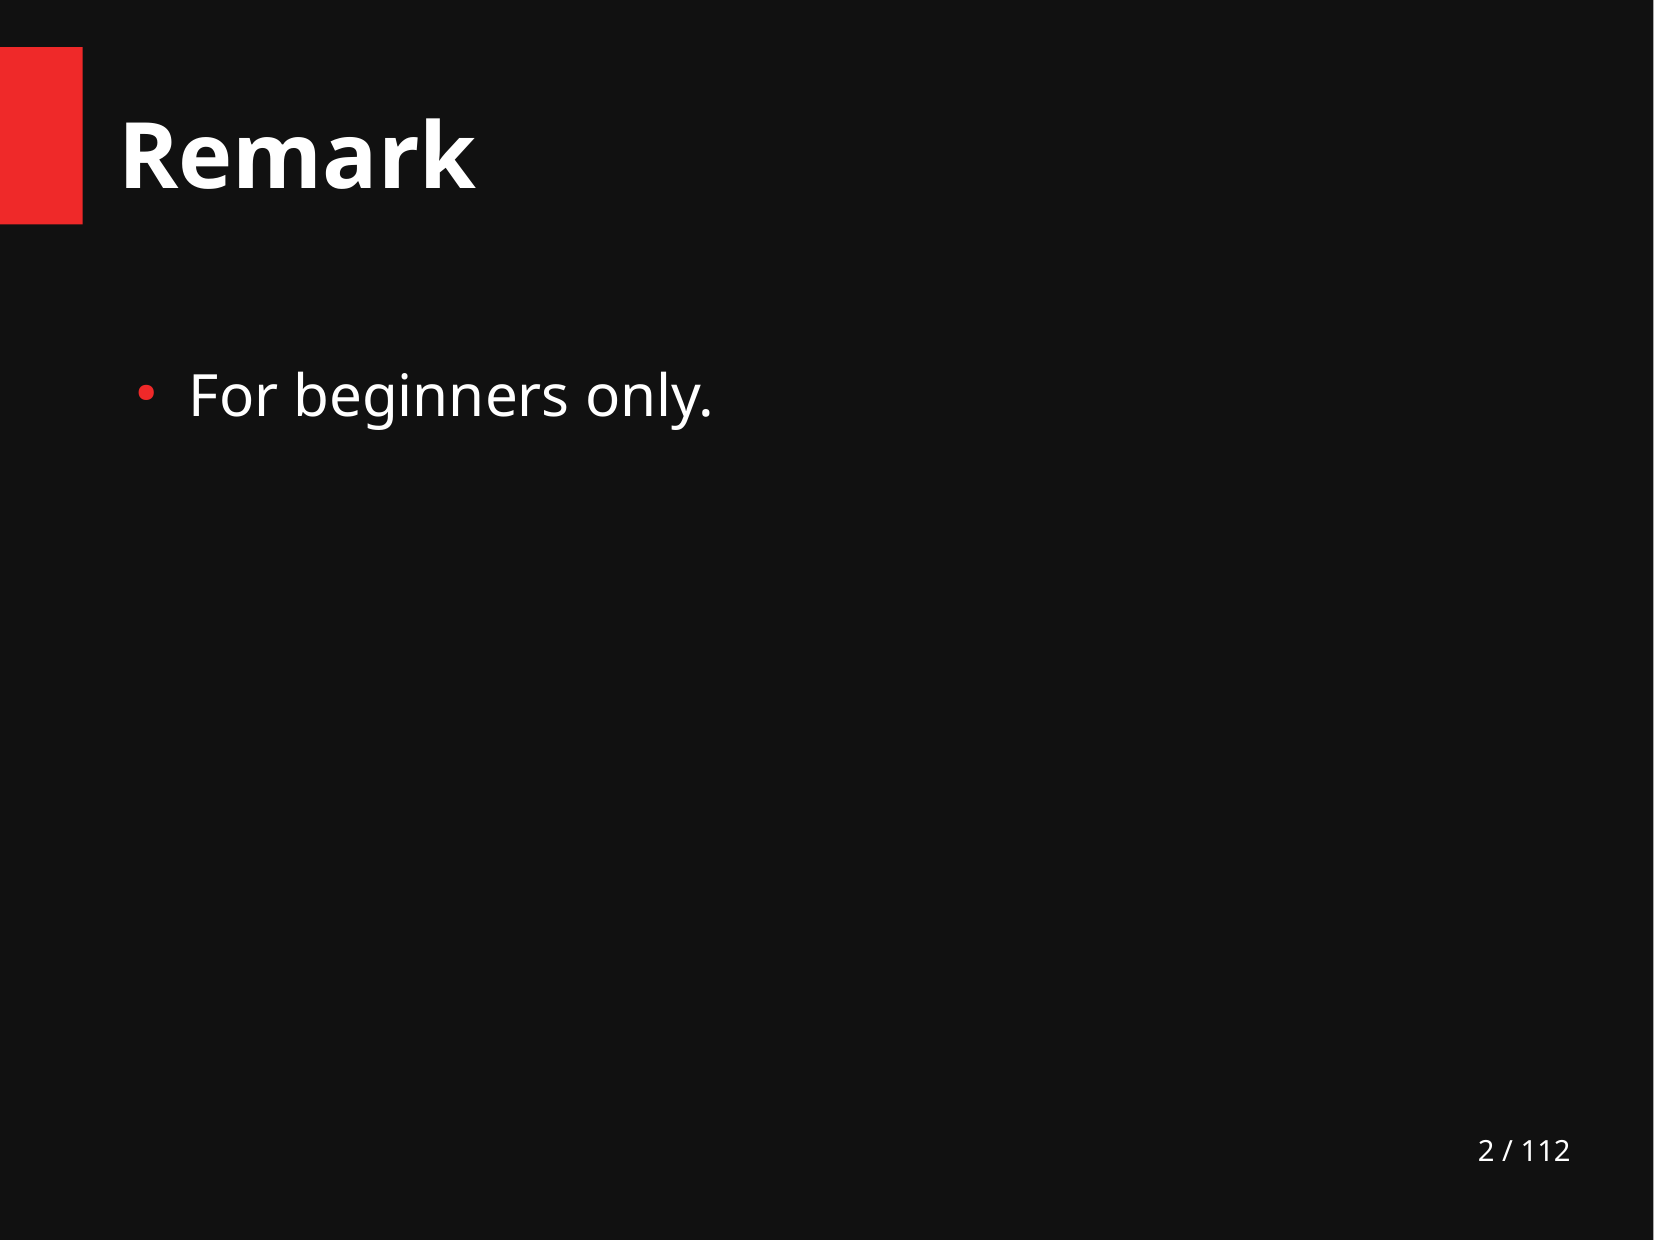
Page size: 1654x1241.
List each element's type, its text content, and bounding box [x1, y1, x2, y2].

list For beginners only. [118, 354, 1536, 1074]
title Remark [118, 49, 1571, 257]
